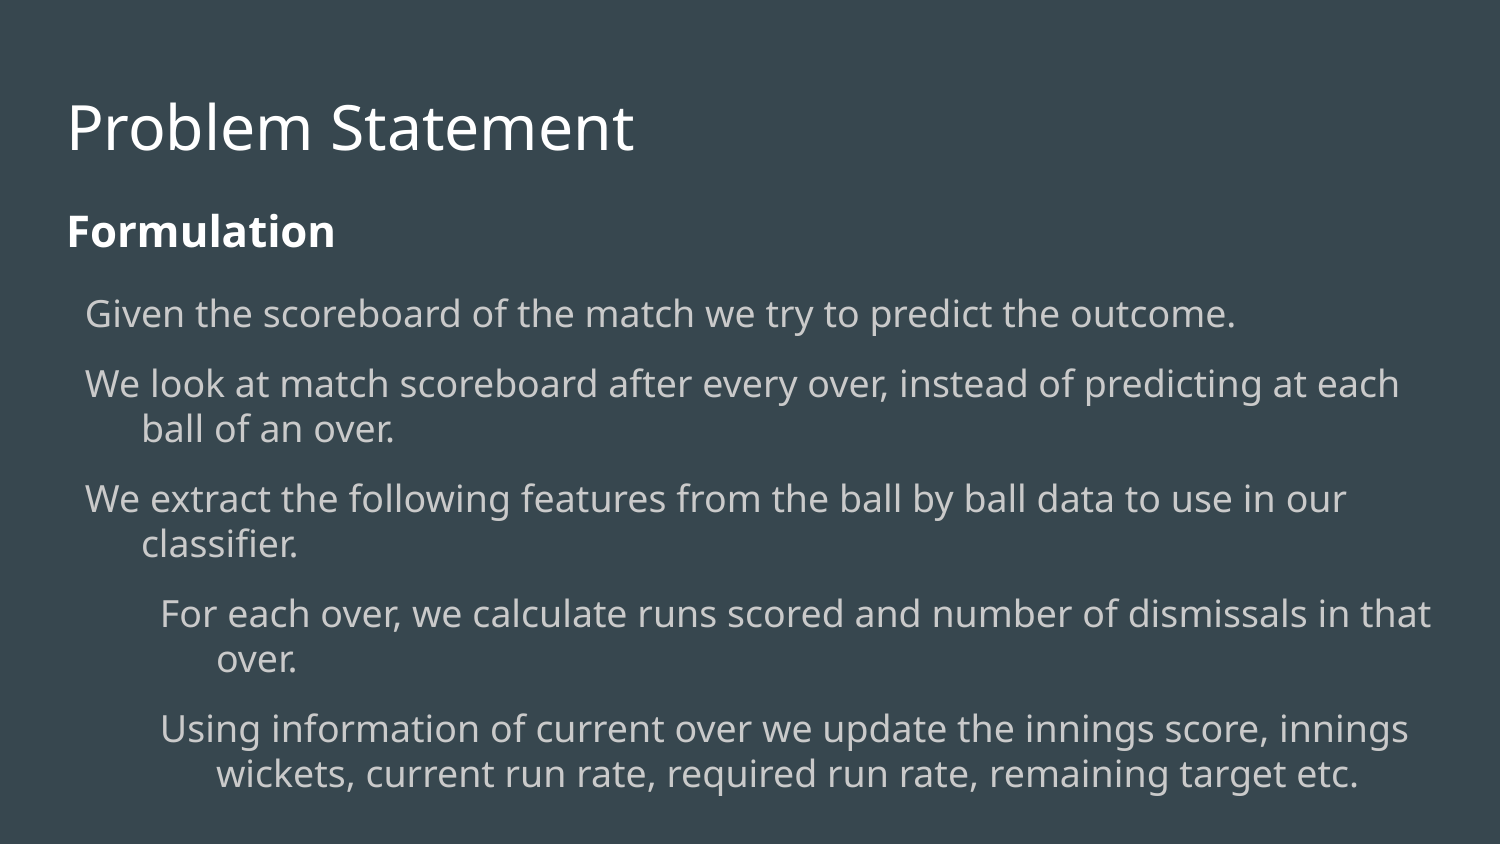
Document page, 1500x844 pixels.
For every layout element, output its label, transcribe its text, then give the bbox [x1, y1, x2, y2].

title Problem Statement [51, 72, 1449, 167]
list Formulation Given the scoreboard of the match we try to predict the outcome. We look at match scoreboard after every over, instead of predicting at each ball of an over. We extract the following features from the ball by ball data to use in our classifier. For each over, we calculate runs scored and number of dismissals in that over. Using information of current over we update the innings score, innings wickets, current run rate, required run rate, remaining target etc. [51, 189, 1449, 750]
